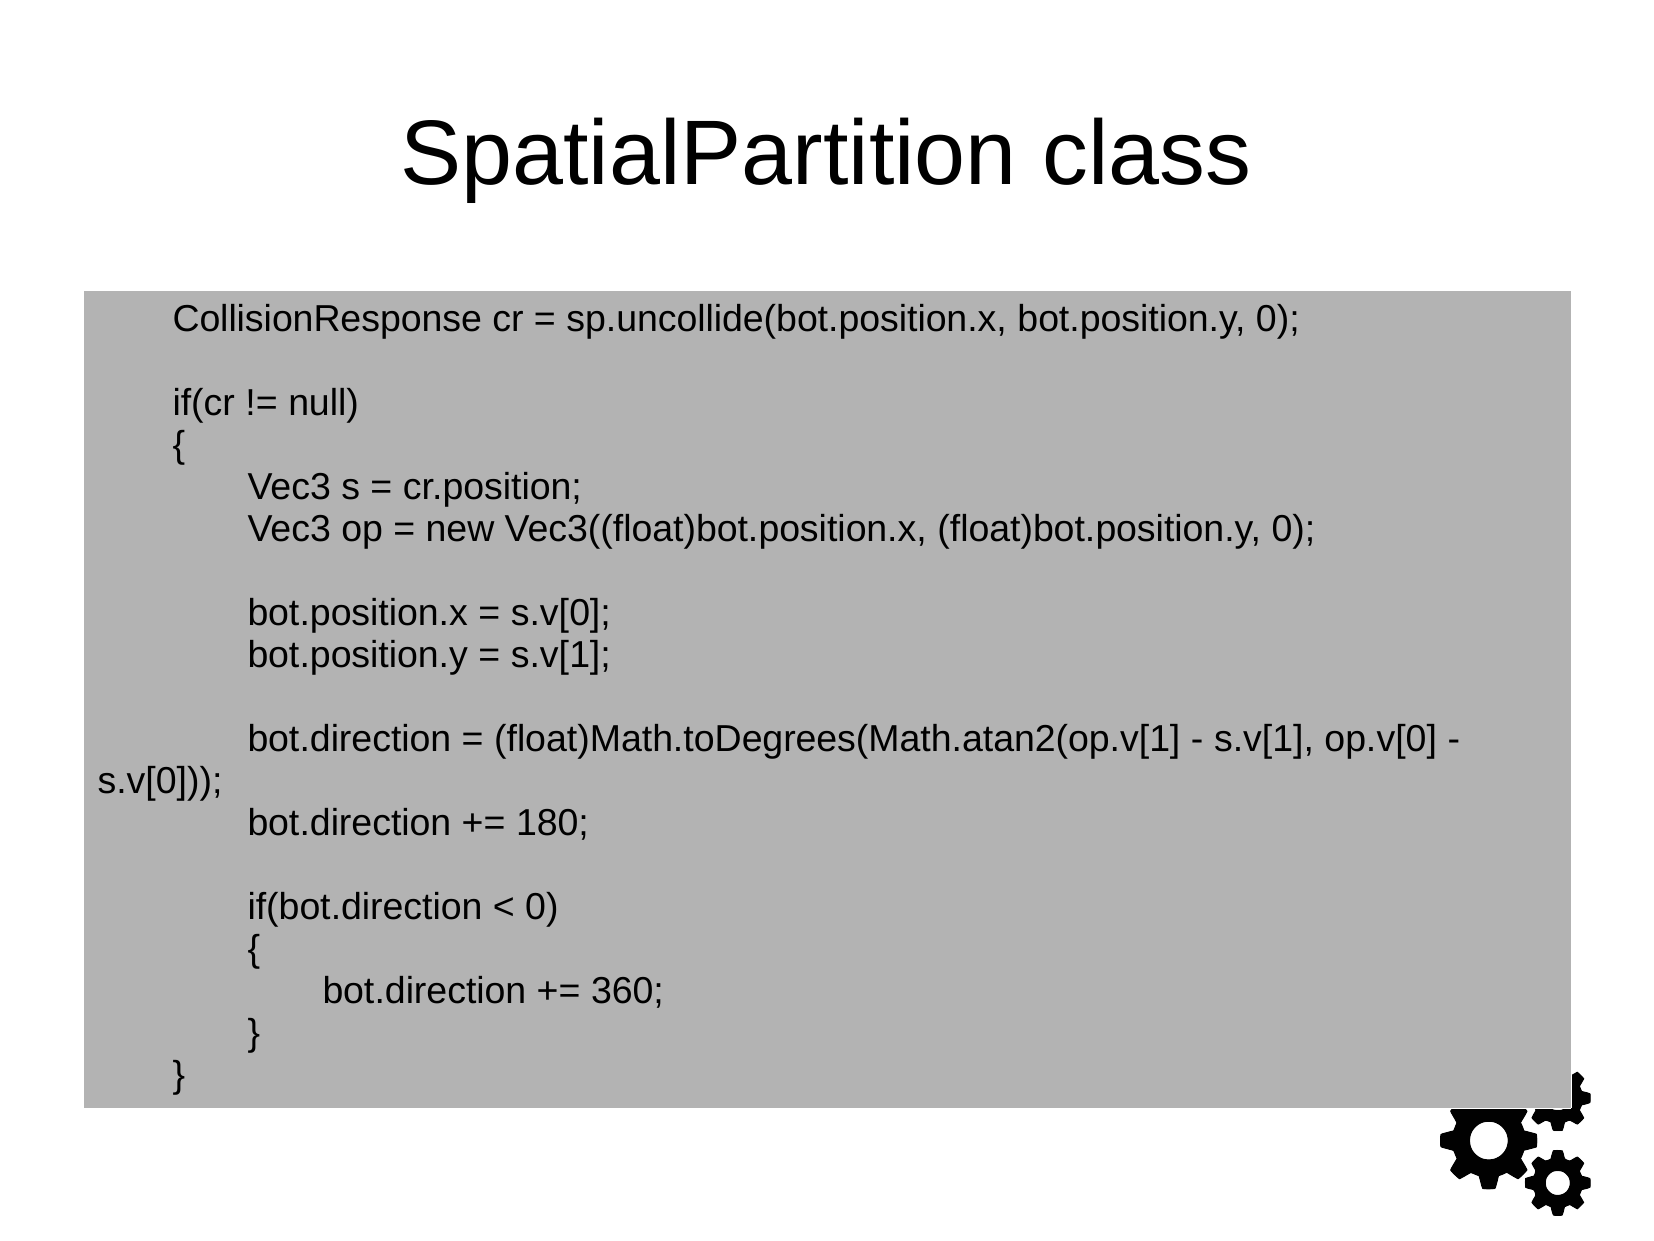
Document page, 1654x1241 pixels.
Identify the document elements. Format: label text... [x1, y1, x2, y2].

picture [1440, 1065, 1591, 1216]
title SpatialPartition class [82, 49, 1571, 257]
table_header CollisionResponse cr = sp.uncollide(bot.position.x, bot.position.y, 0); if(cr != null) { Vec3 s = cr.position; Vec3 op = new Vec3((float)bot.position.x, (float)bot.position.y, 0); bot.position.x = s.v[0]; bot.position.y = s.v[1]; bot.direction = (float)Math.toDegrees(Math.atan2(op.v[1] - s.v[1], op.v[0] - s.v[0])); bot.direction += 180; if(bot.direction < 0) { bot.direction += 360; } } [84, 291, 1571, 1108]
